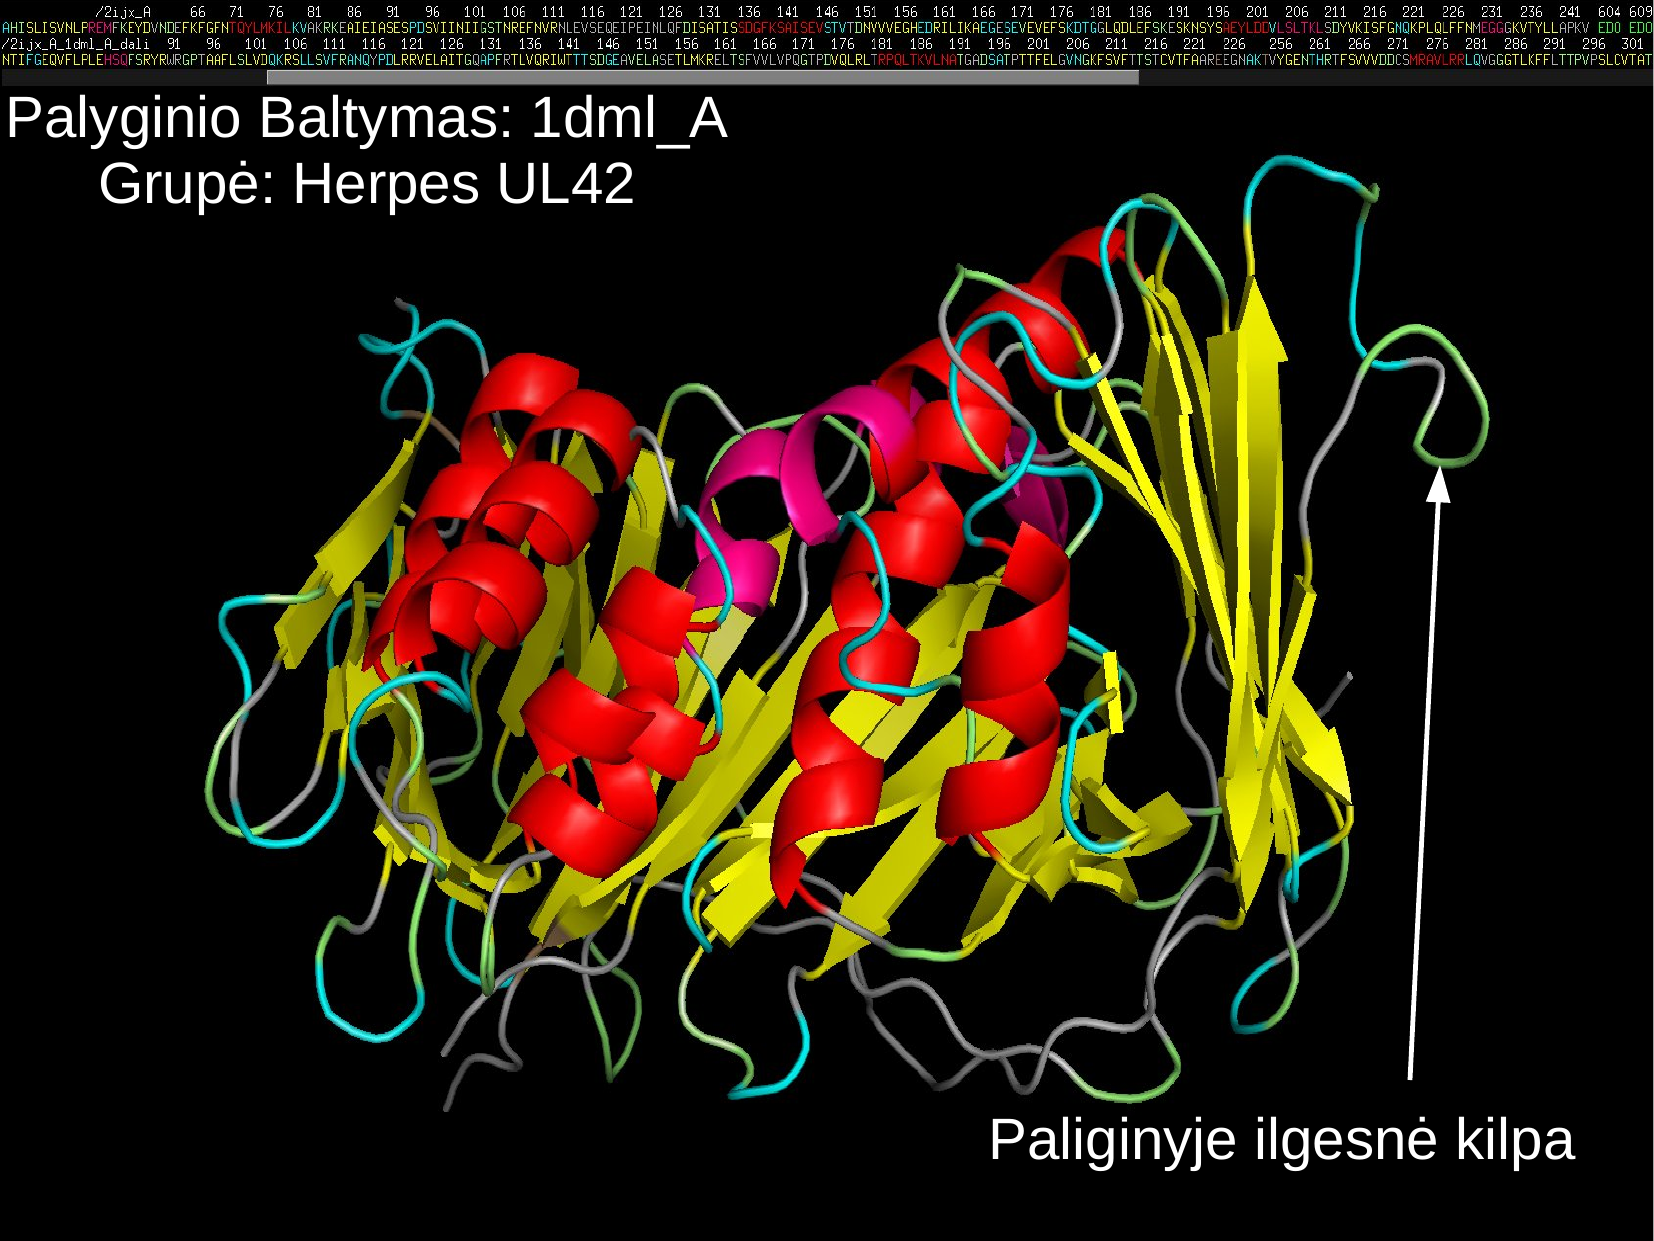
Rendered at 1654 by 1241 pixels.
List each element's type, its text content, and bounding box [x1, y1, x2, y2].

picture [1531, 1133, 1535, 1154]
picture [0, 0, 1654, 1241]
text_box Palyginio Baltymas: 1dml_A Grupė: Herpes UL42 [120, 45, 616, 255]
text_box Paliginyje ilgesnė kilpa [1035, 1034, 1531, 1241]
